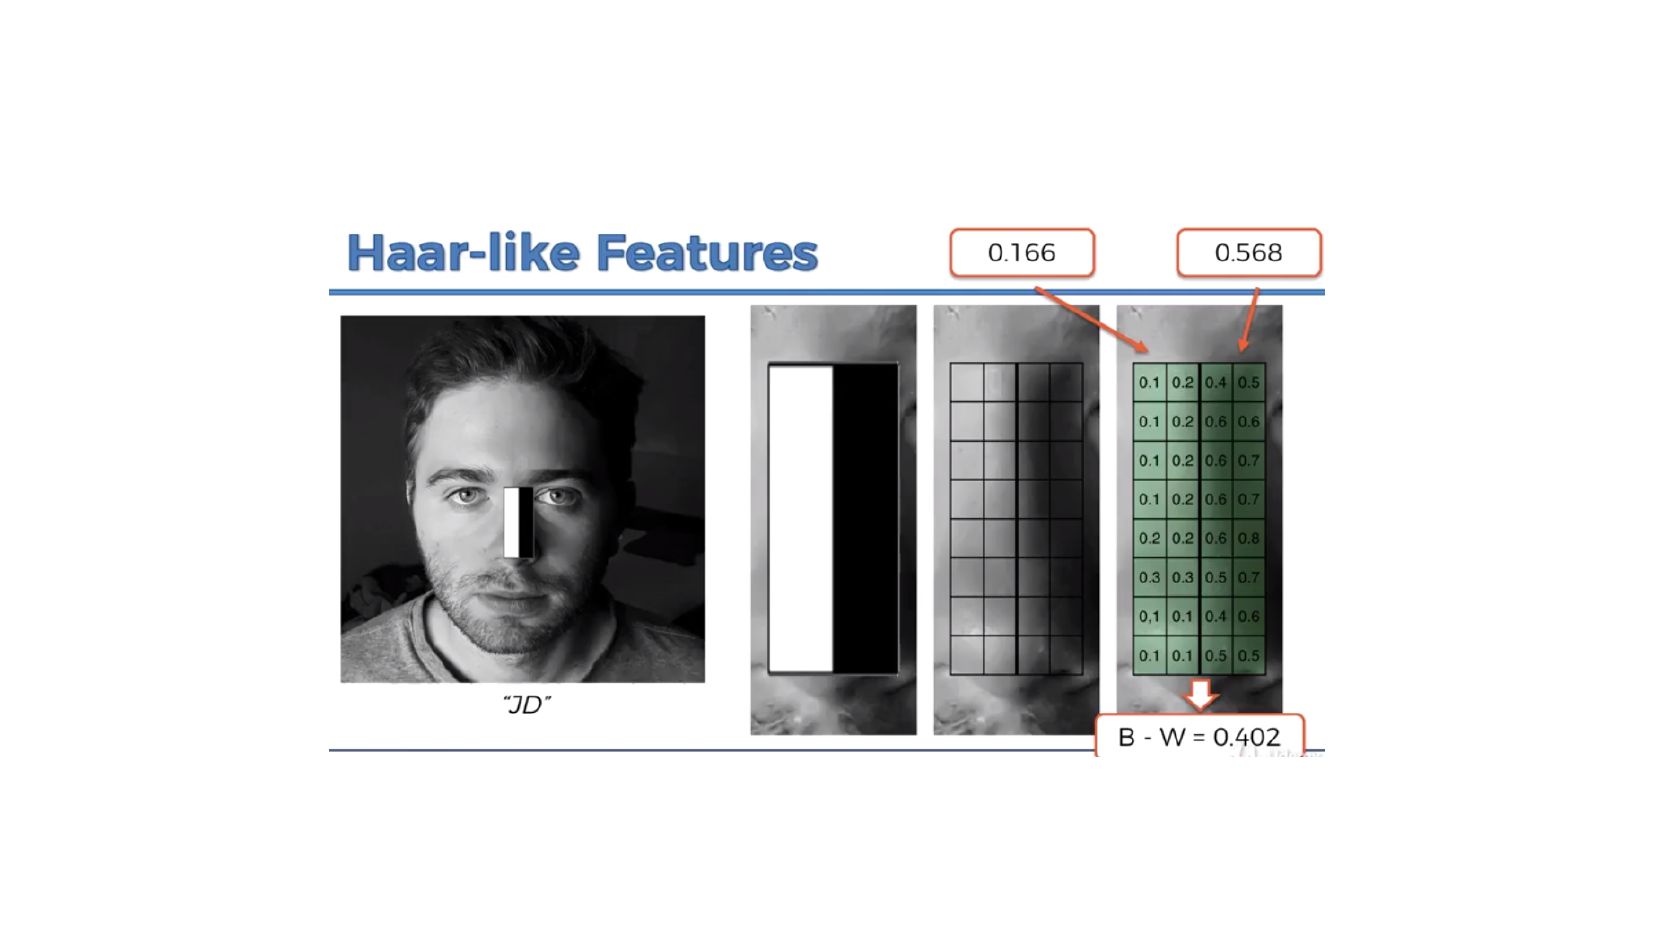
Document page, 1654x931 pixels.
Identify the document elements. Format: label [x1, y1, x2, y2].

picture [329, 217, 1325, 758]
